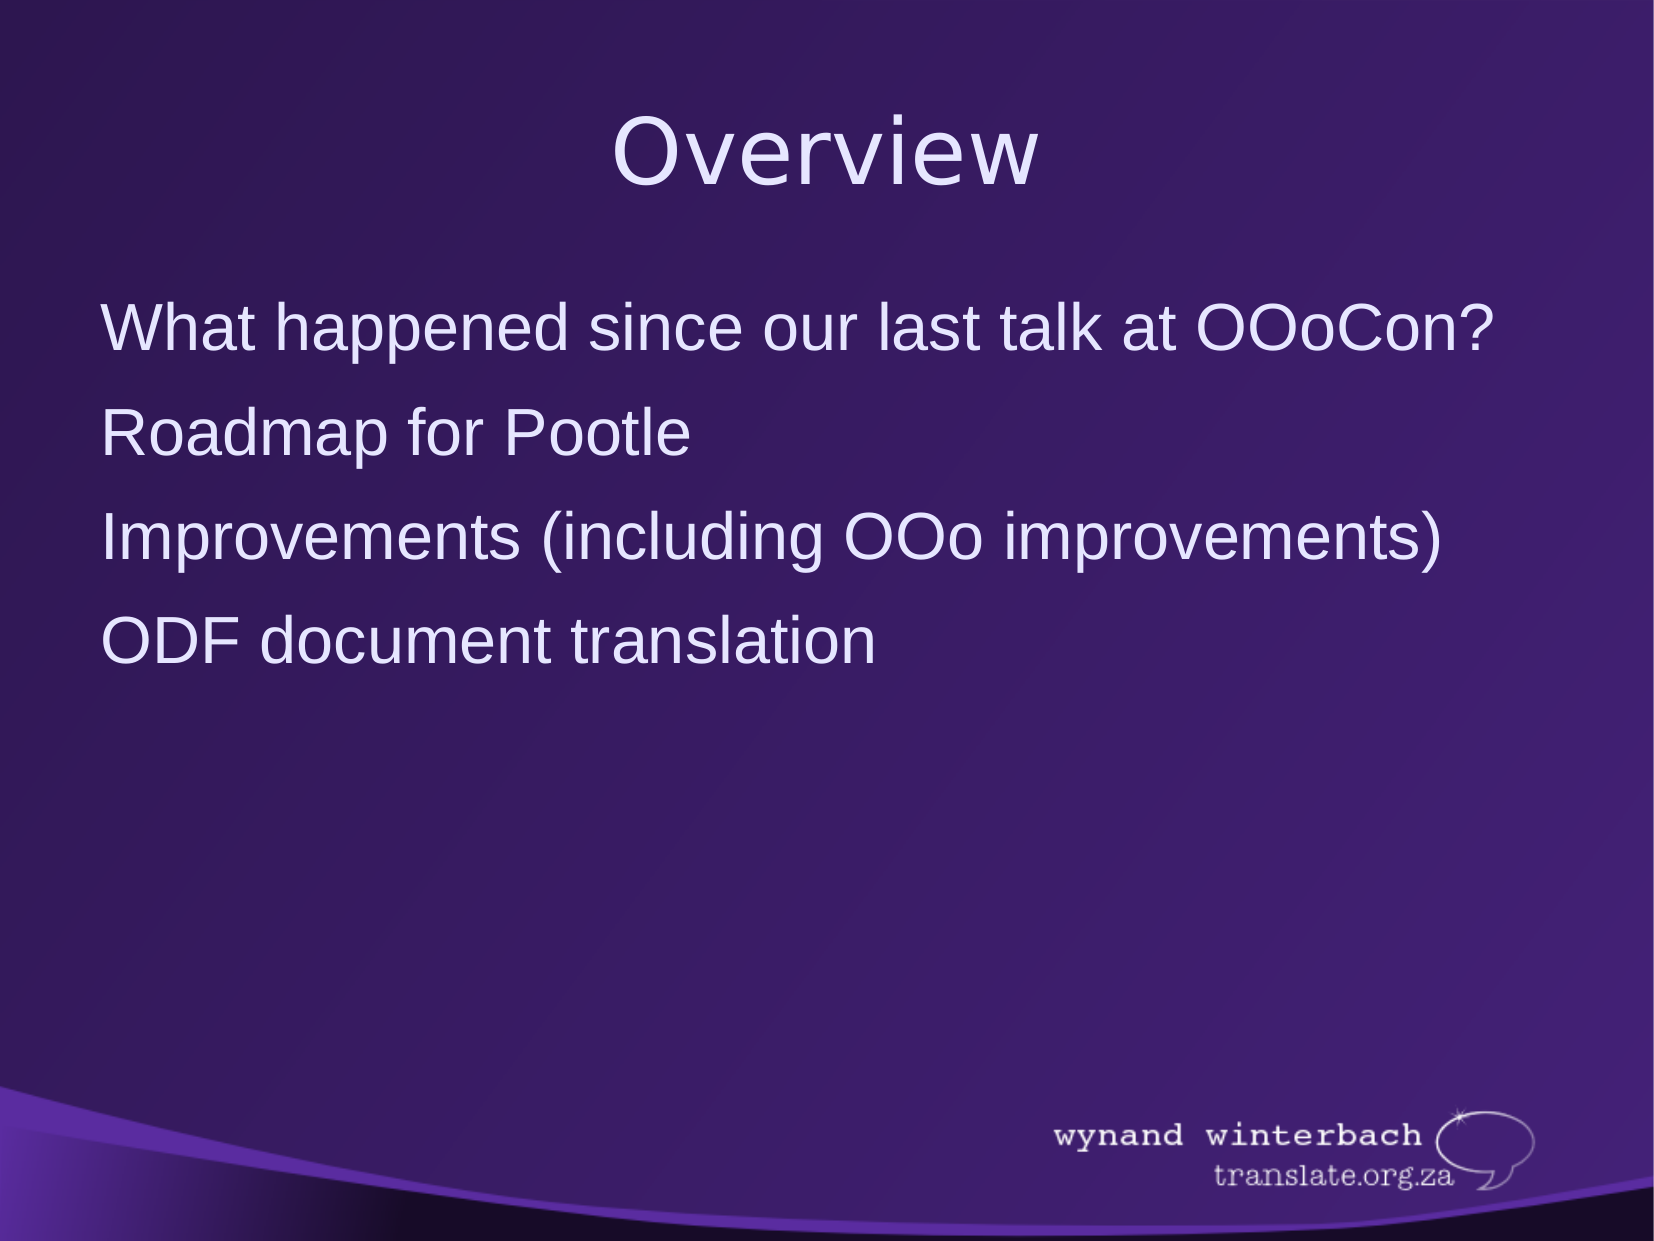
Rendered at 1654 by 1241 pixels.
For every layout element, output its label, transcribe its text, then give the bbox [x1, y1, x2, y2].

picture [0, 0, 1654, 1241]
list What happened since our last talk at OOoCon? Roadmap for Pootle Improvements (including OOo improvements) ODF document translation [82, 290, 1571, 1094]
title Overview [82, 49, 1571, 257]
